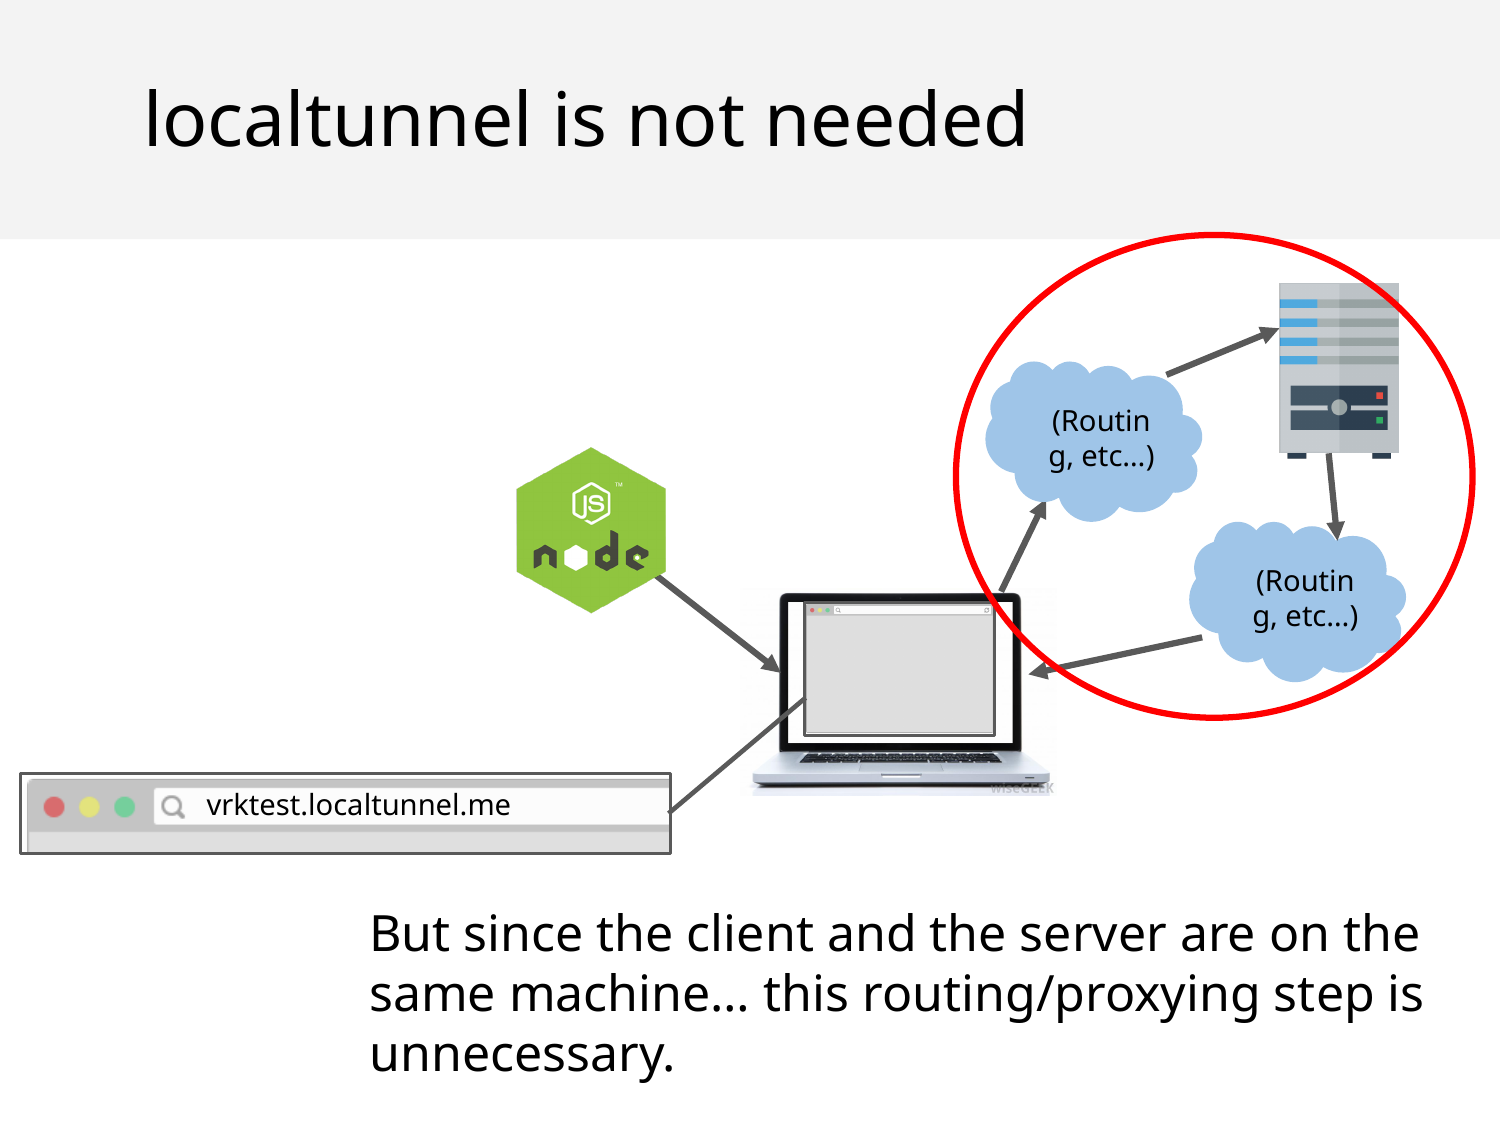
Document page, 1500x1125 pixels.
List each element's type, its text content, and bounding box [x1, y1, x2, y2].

text_box (Routing, etc…) [985, 361, 1203, 522]
text_box vrktest.localtunnel.me [191, 771, 623, 843]
picture [505, 445, 676, 616]
picture [22, 775, 669, 852]
title localtunnel is not needed [128, 56, 1372, 183]
picture [740, 613, 1057, 796]
text_box (Routing, etc…) [1189, 521, 1407, 683]
picture [740, 588, 988, 749]
picture [1371, 279, 1432, 339]
picture [805, 603, 994, 735]
picture [990, 588, 1057, 663]
text_box But since the client and the server are on the same machine… this routing/proxying step is unnecessary. [354, 886, 1473, 1094]
picture [1244, 279, 1432, 467]
